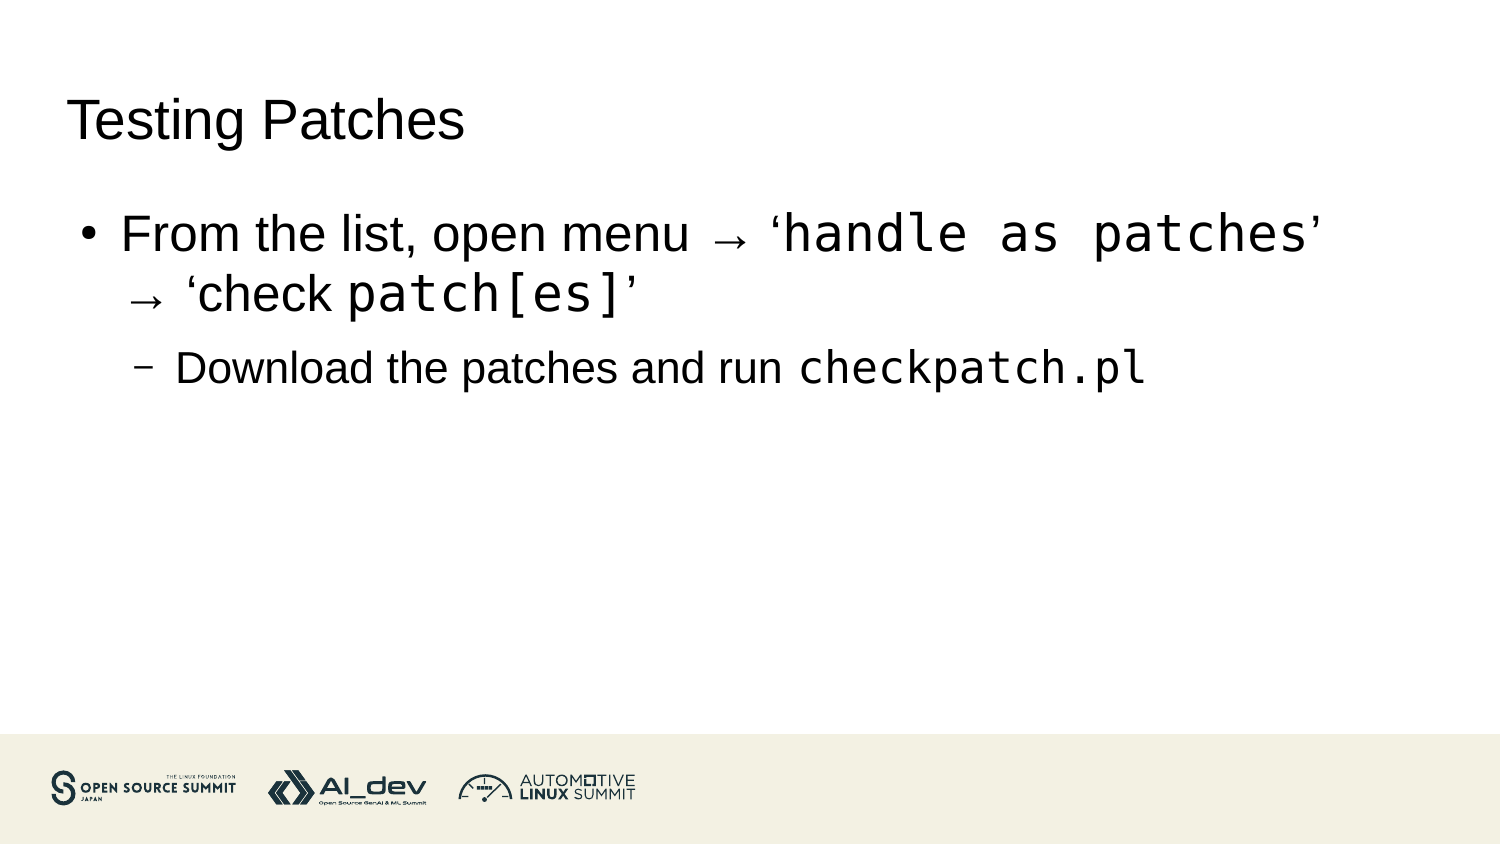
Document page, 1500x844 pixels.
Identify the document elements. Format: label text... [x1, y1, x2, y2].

list From the list, open menu → ‘handle as patches’ → ‘check patch[es]’ Download the patches and run checkpatch.pl [51, 189, 1449, 413]
title Testing Patches [51, 72, 1449, 167]
